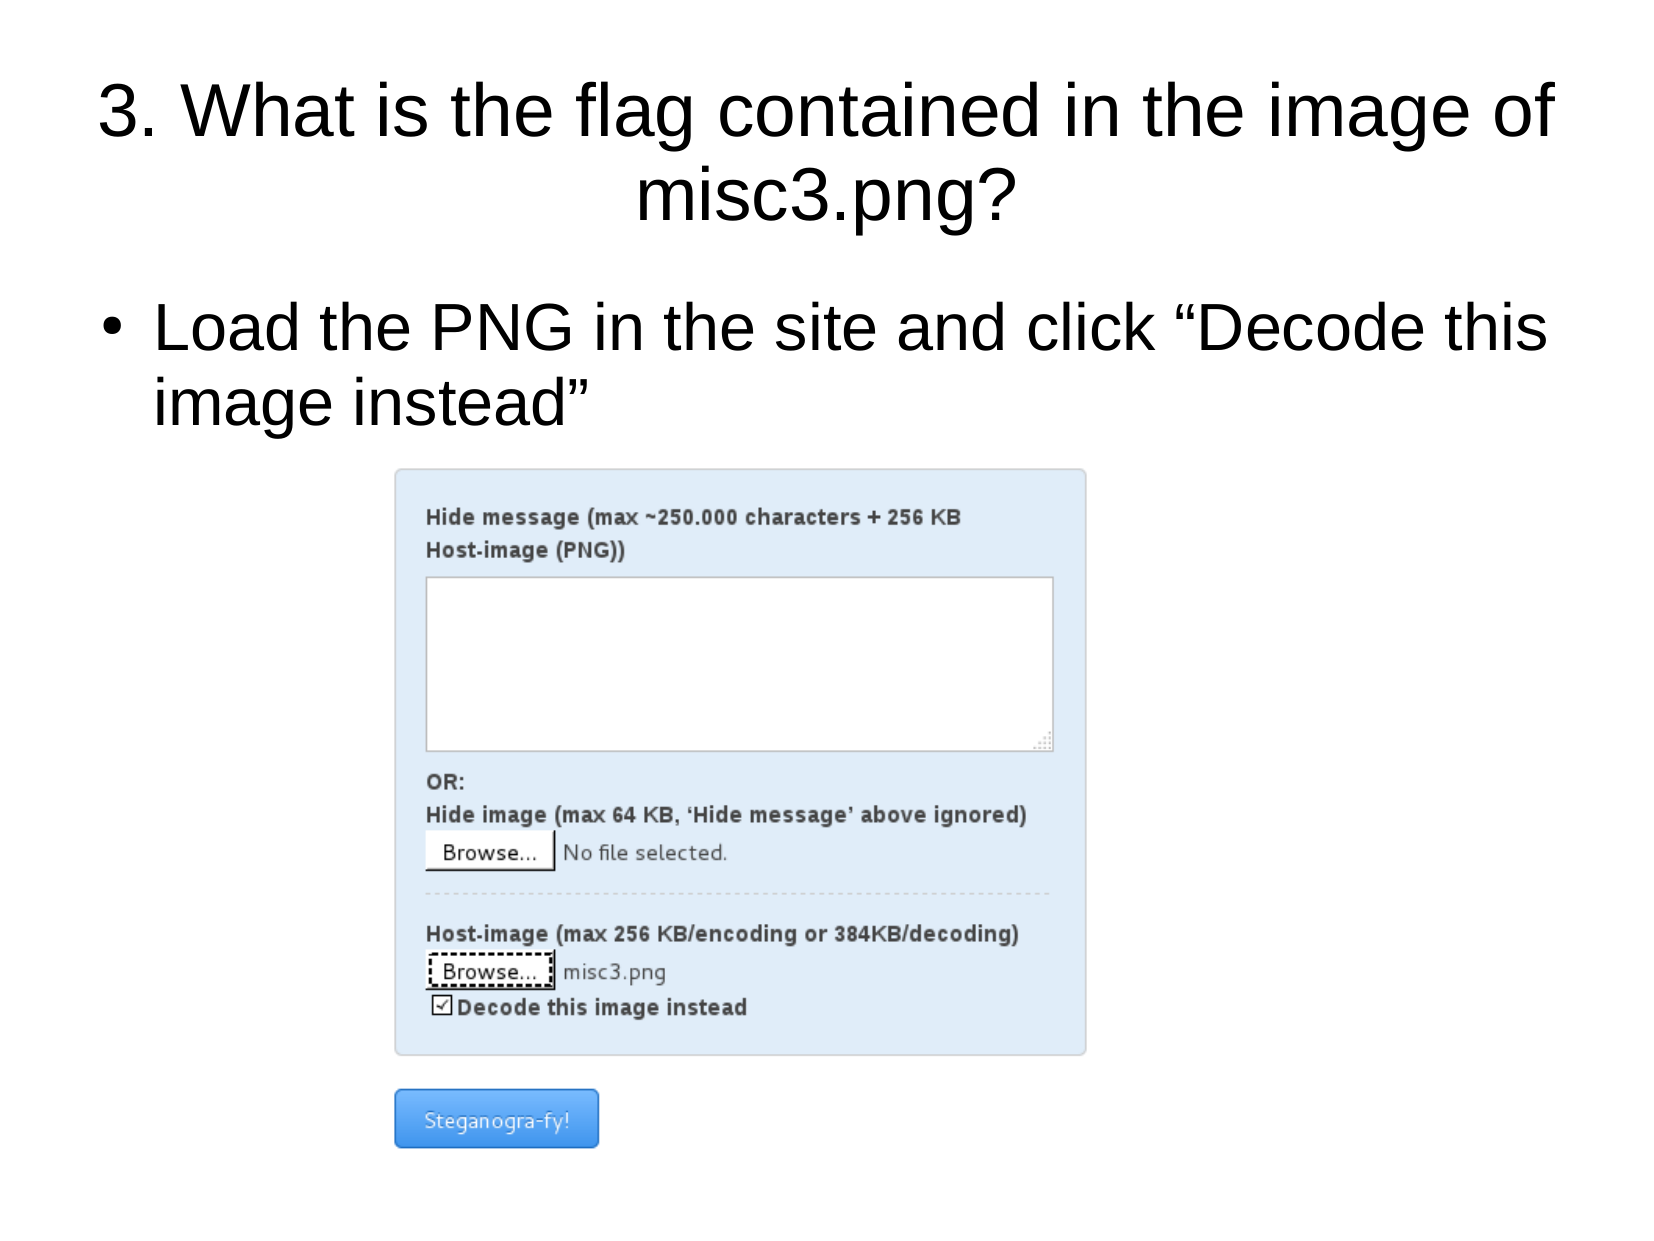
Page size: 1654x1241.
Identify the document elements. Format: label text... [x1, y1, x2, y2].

title 3. What is the flag contained in the image of misc3.png? [82, 49, 1571, 257]
list Load the PNG in the site and click “Decode this image instead” [82, 290, 1571, 1010]
picture [390, 464, 1090, 1158]
